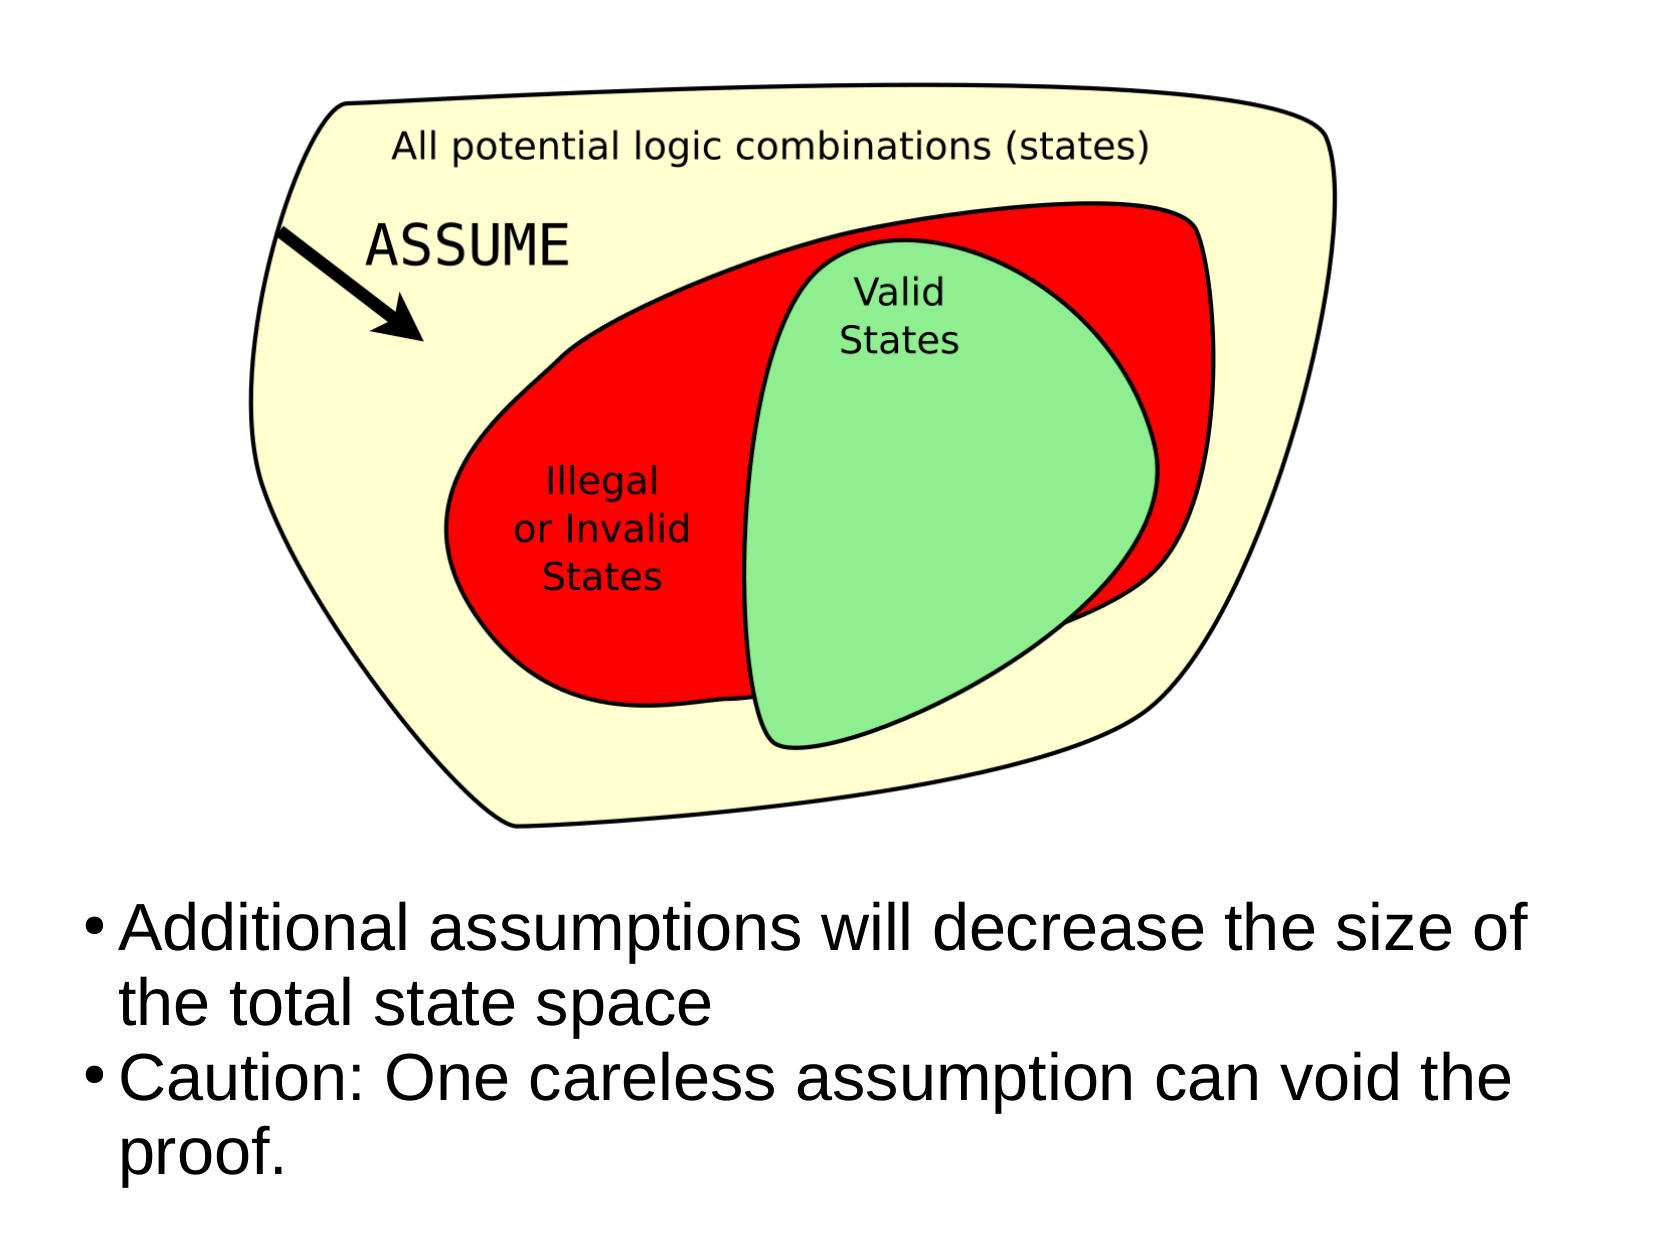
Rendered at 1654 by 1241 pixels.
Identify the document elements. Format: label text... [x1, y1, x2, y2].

picture [212, 58, 1382, 865]
subtitle Additional assumptions will decrease the size of the total state space Caution: One careless assumption can void the proof. [82, 852, 1571, 1227]
